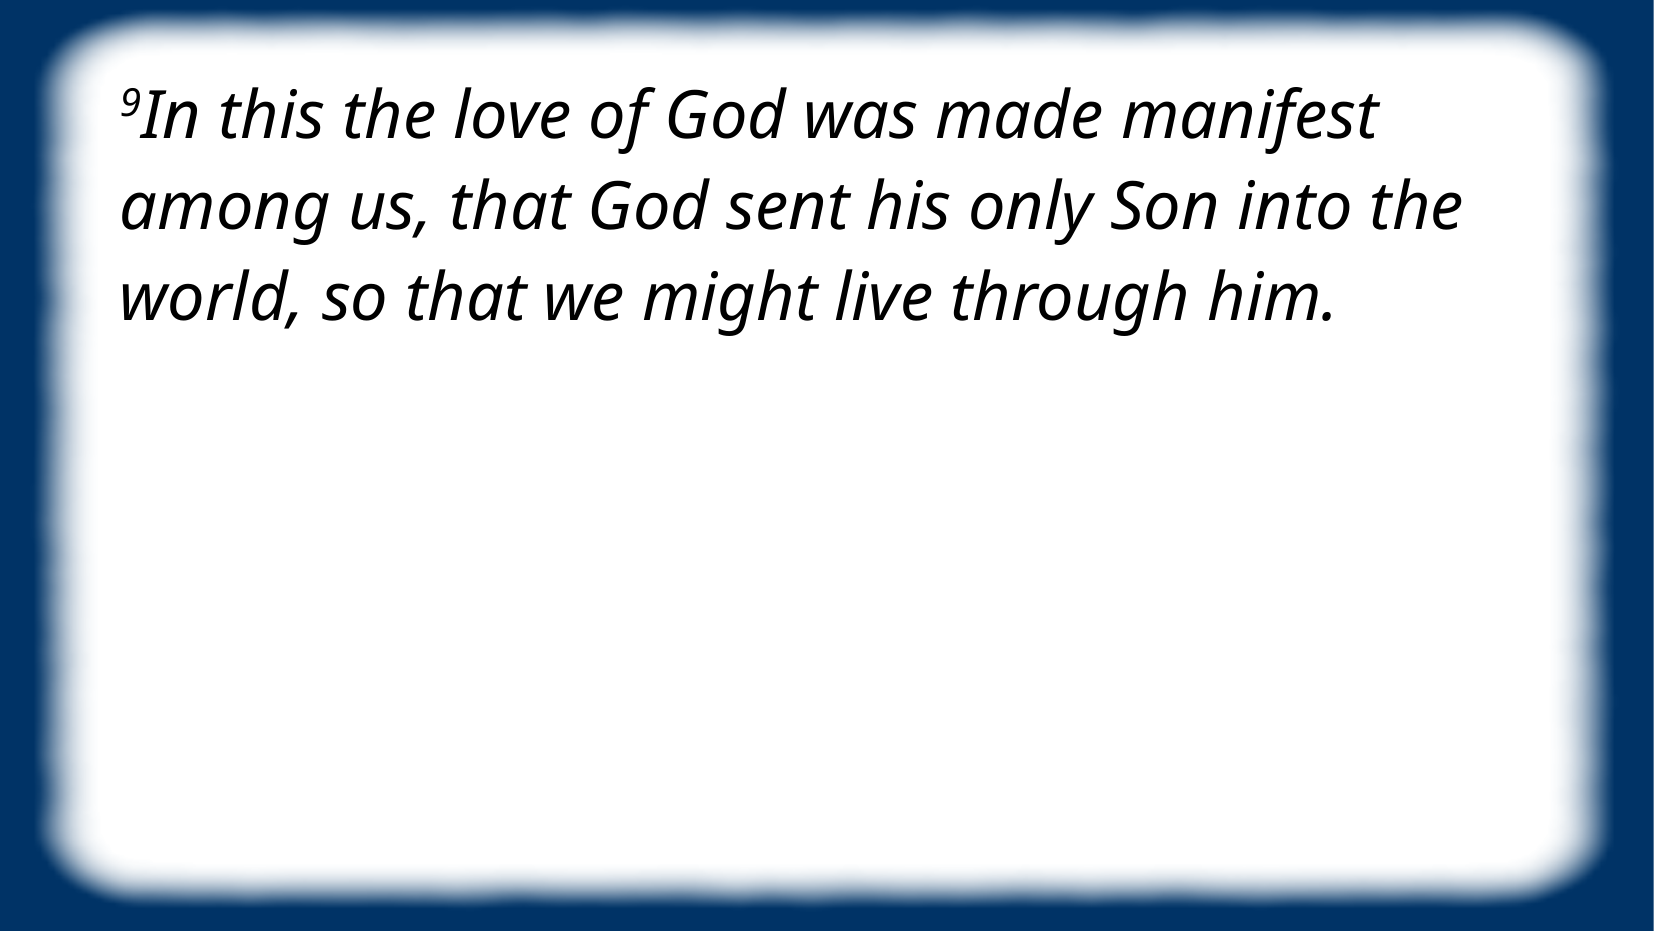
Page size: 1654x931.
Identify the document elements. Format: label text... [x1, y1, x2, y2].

text_box 9In this the love of God was made manifest among us, that God sent his only Son into the world, so that we might live through him. [105, 60, 1516, 346]
picture [0, 0, 1654, 931]
